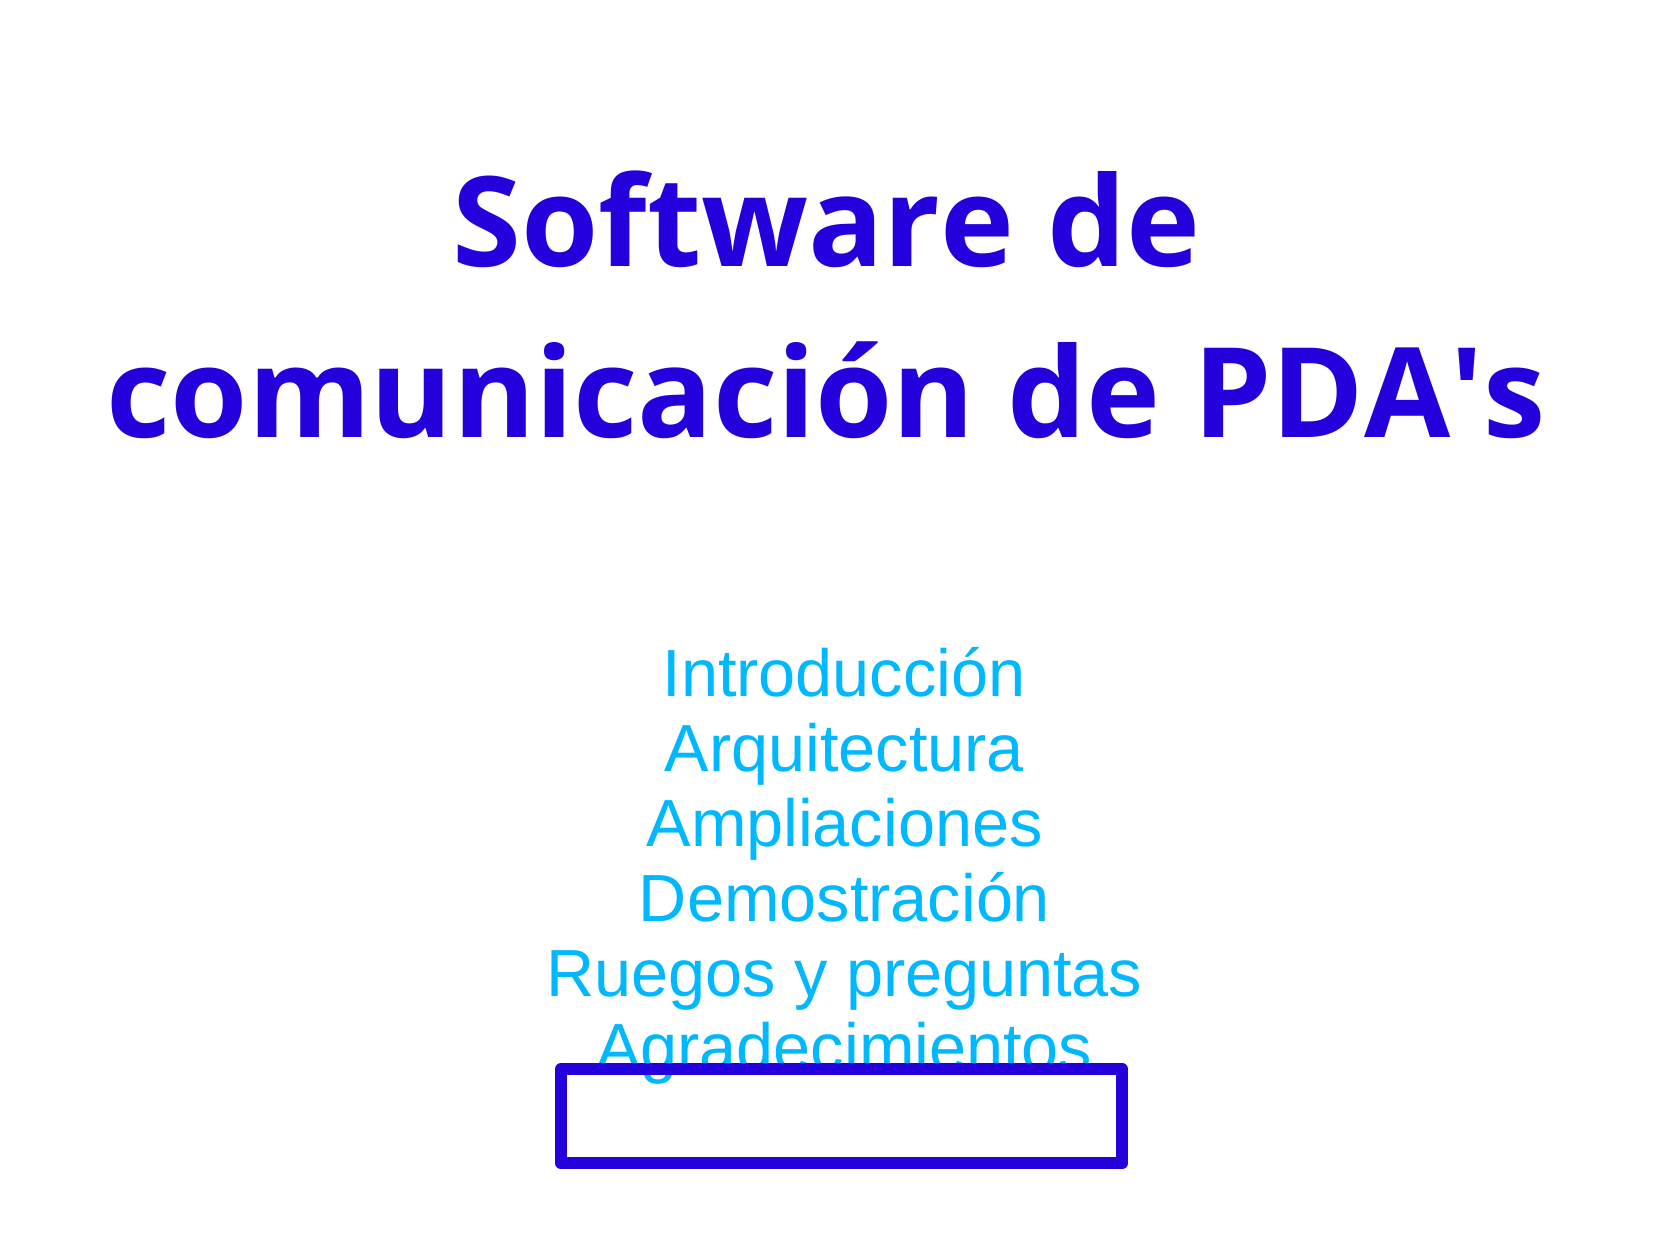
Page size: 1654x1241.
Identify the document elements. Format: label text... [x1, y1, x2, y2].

title Software de comunicación de PDA's [82, 150, 1571, 457]
subtitle Introducción Arquitectura Ampliaciones Demostración Ruegos y preguntas Agradecimientos [82, 562, 1571, 1159]
subtitle Introducción Arquitectura Ampliaciones Demostración Ruegos y preguntas Agradecimientos [567, 1075, 1116, 1157]
